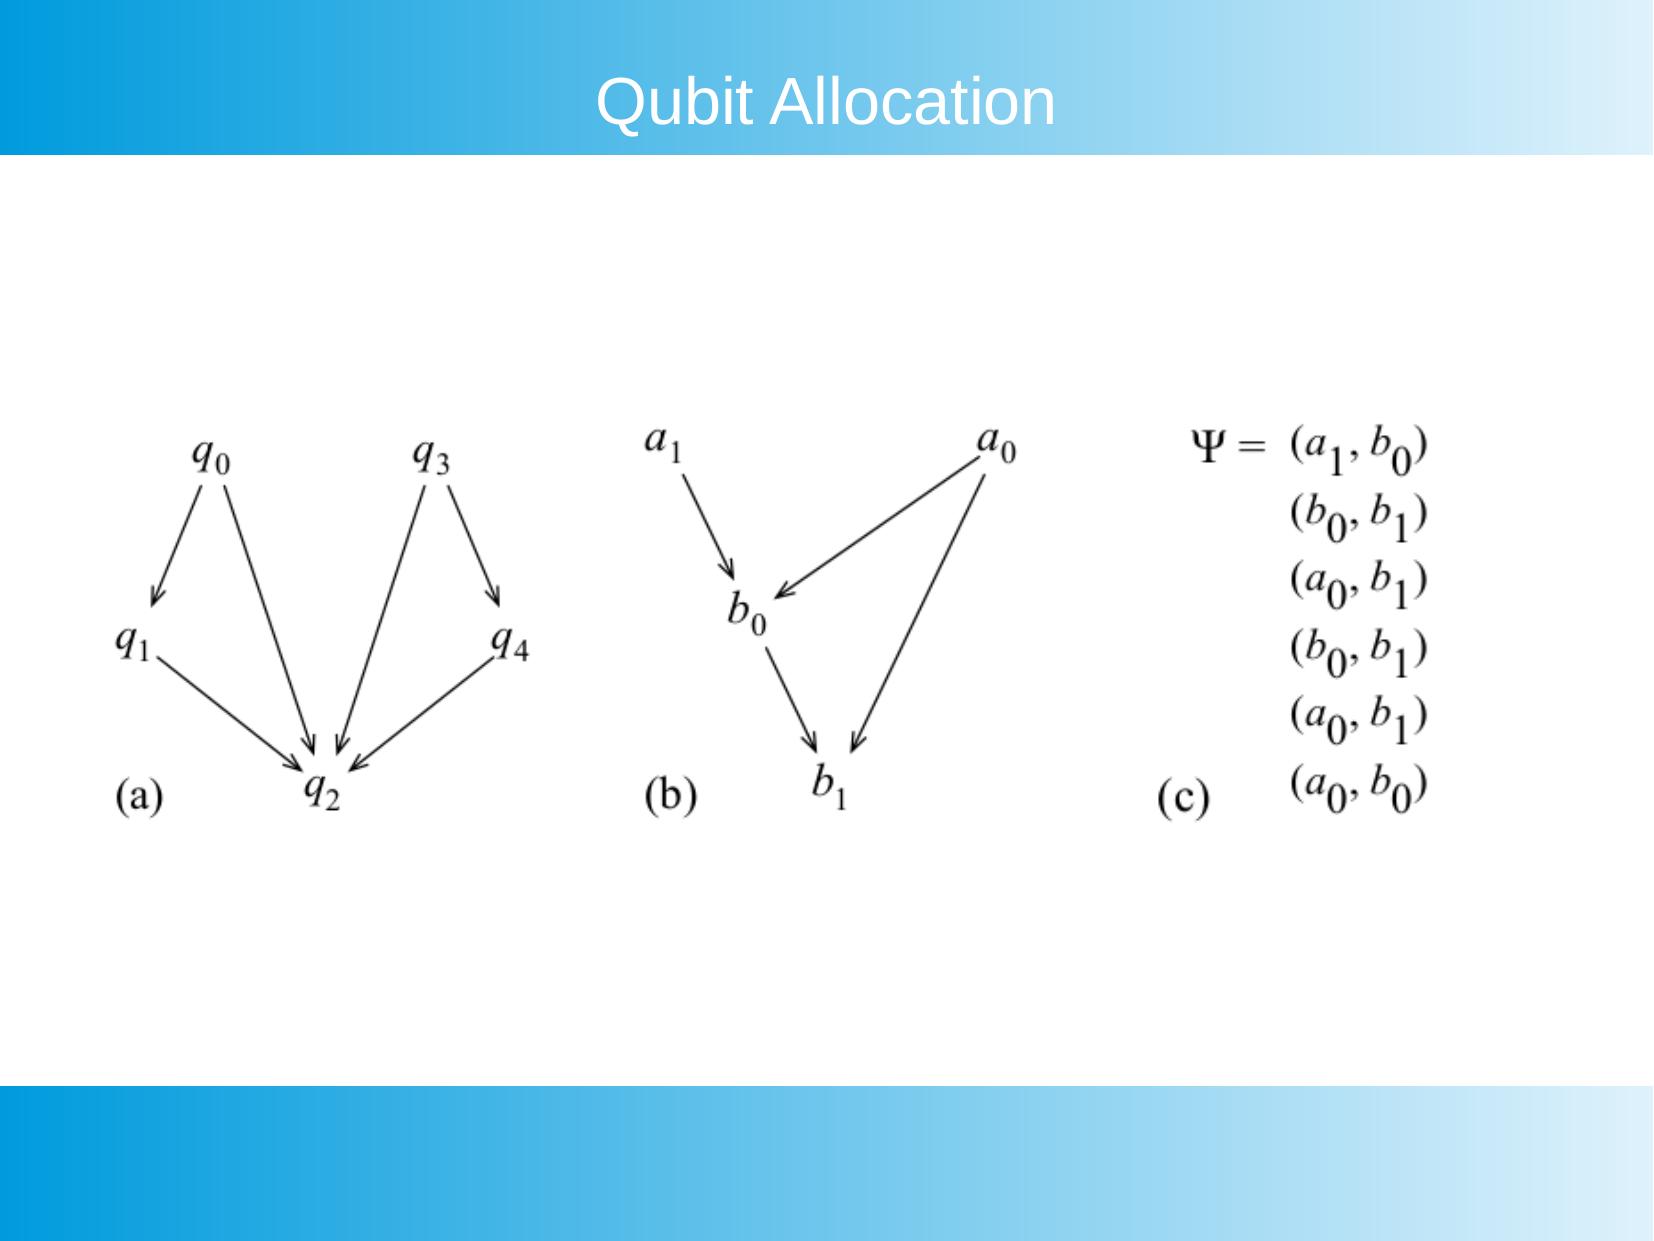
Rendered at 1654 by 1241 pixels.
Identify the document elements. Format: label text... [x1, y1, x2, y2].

picture [103, 434, 541, 826]
picture [617, 401, 1021, 826]
title Qubit Allocation [82, 49, 1571, 155]
picture [1140, 419, 1452, 841]
